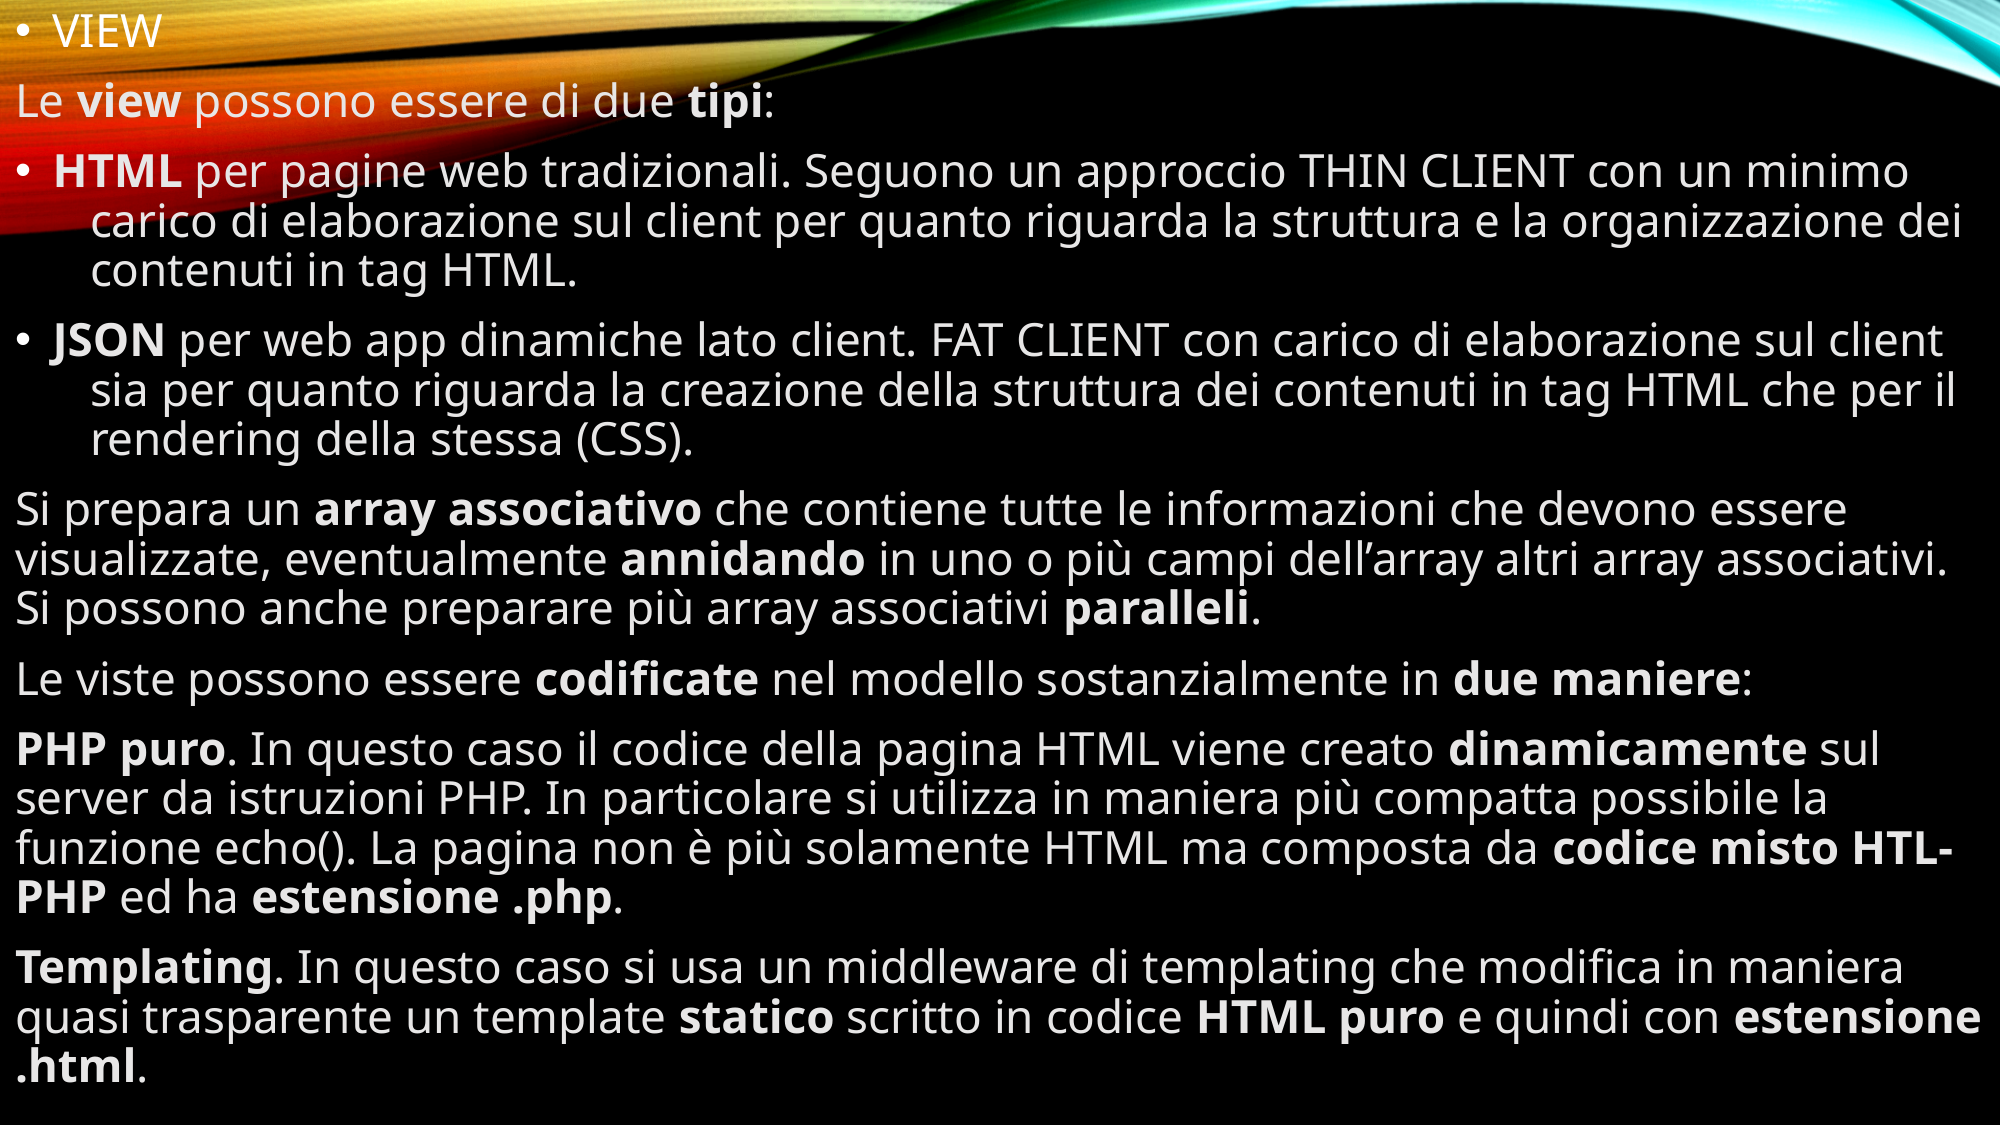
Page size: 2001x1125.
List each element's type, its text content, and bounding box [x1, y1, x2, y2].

list VIEW Le view possono essere di due tipi: HTML per pagine web tradizionali. Seguono un approccio THIN CLIENT con un minimo carico di elaborazione sul client per quanto riguarda la struttura e la organizzazione dei contenuti in tag HTML. JSON per web app dinamiche lato client. FAT CLIENT con carico di elaborazione sul client sia per quanto riguarda la creazione della struttura dei contenuti in tag HTML che per il rendering della stessa (CSS). Si prepara un array associativo che contiene tutte le informazioni che devono essere visualizzate, eventualmente annidando in uno o più campi dell’array altri array associativi. Si possono anche preparare più array associativi paralleli. Le viste possono essere codificate nel modello sostanzialmente in due maniere: PHP puro. In questo caso il codice della pagina HTML viene creato dinamicamente sul server da istruzioni PHP. In particolare si utilizza in maniera più compatta possibile la funzione echo(). La pagina non è più solamente HTML ma composta da codice misto HTL-PHP ed ha estensione .php. Templating. In questo caso si usa un middleware di templating che modifica in maniera quasi trasparente un template statico scritto in codice HTML puro e quindi con estensione .html. [0, 0, 2000, 1125]
